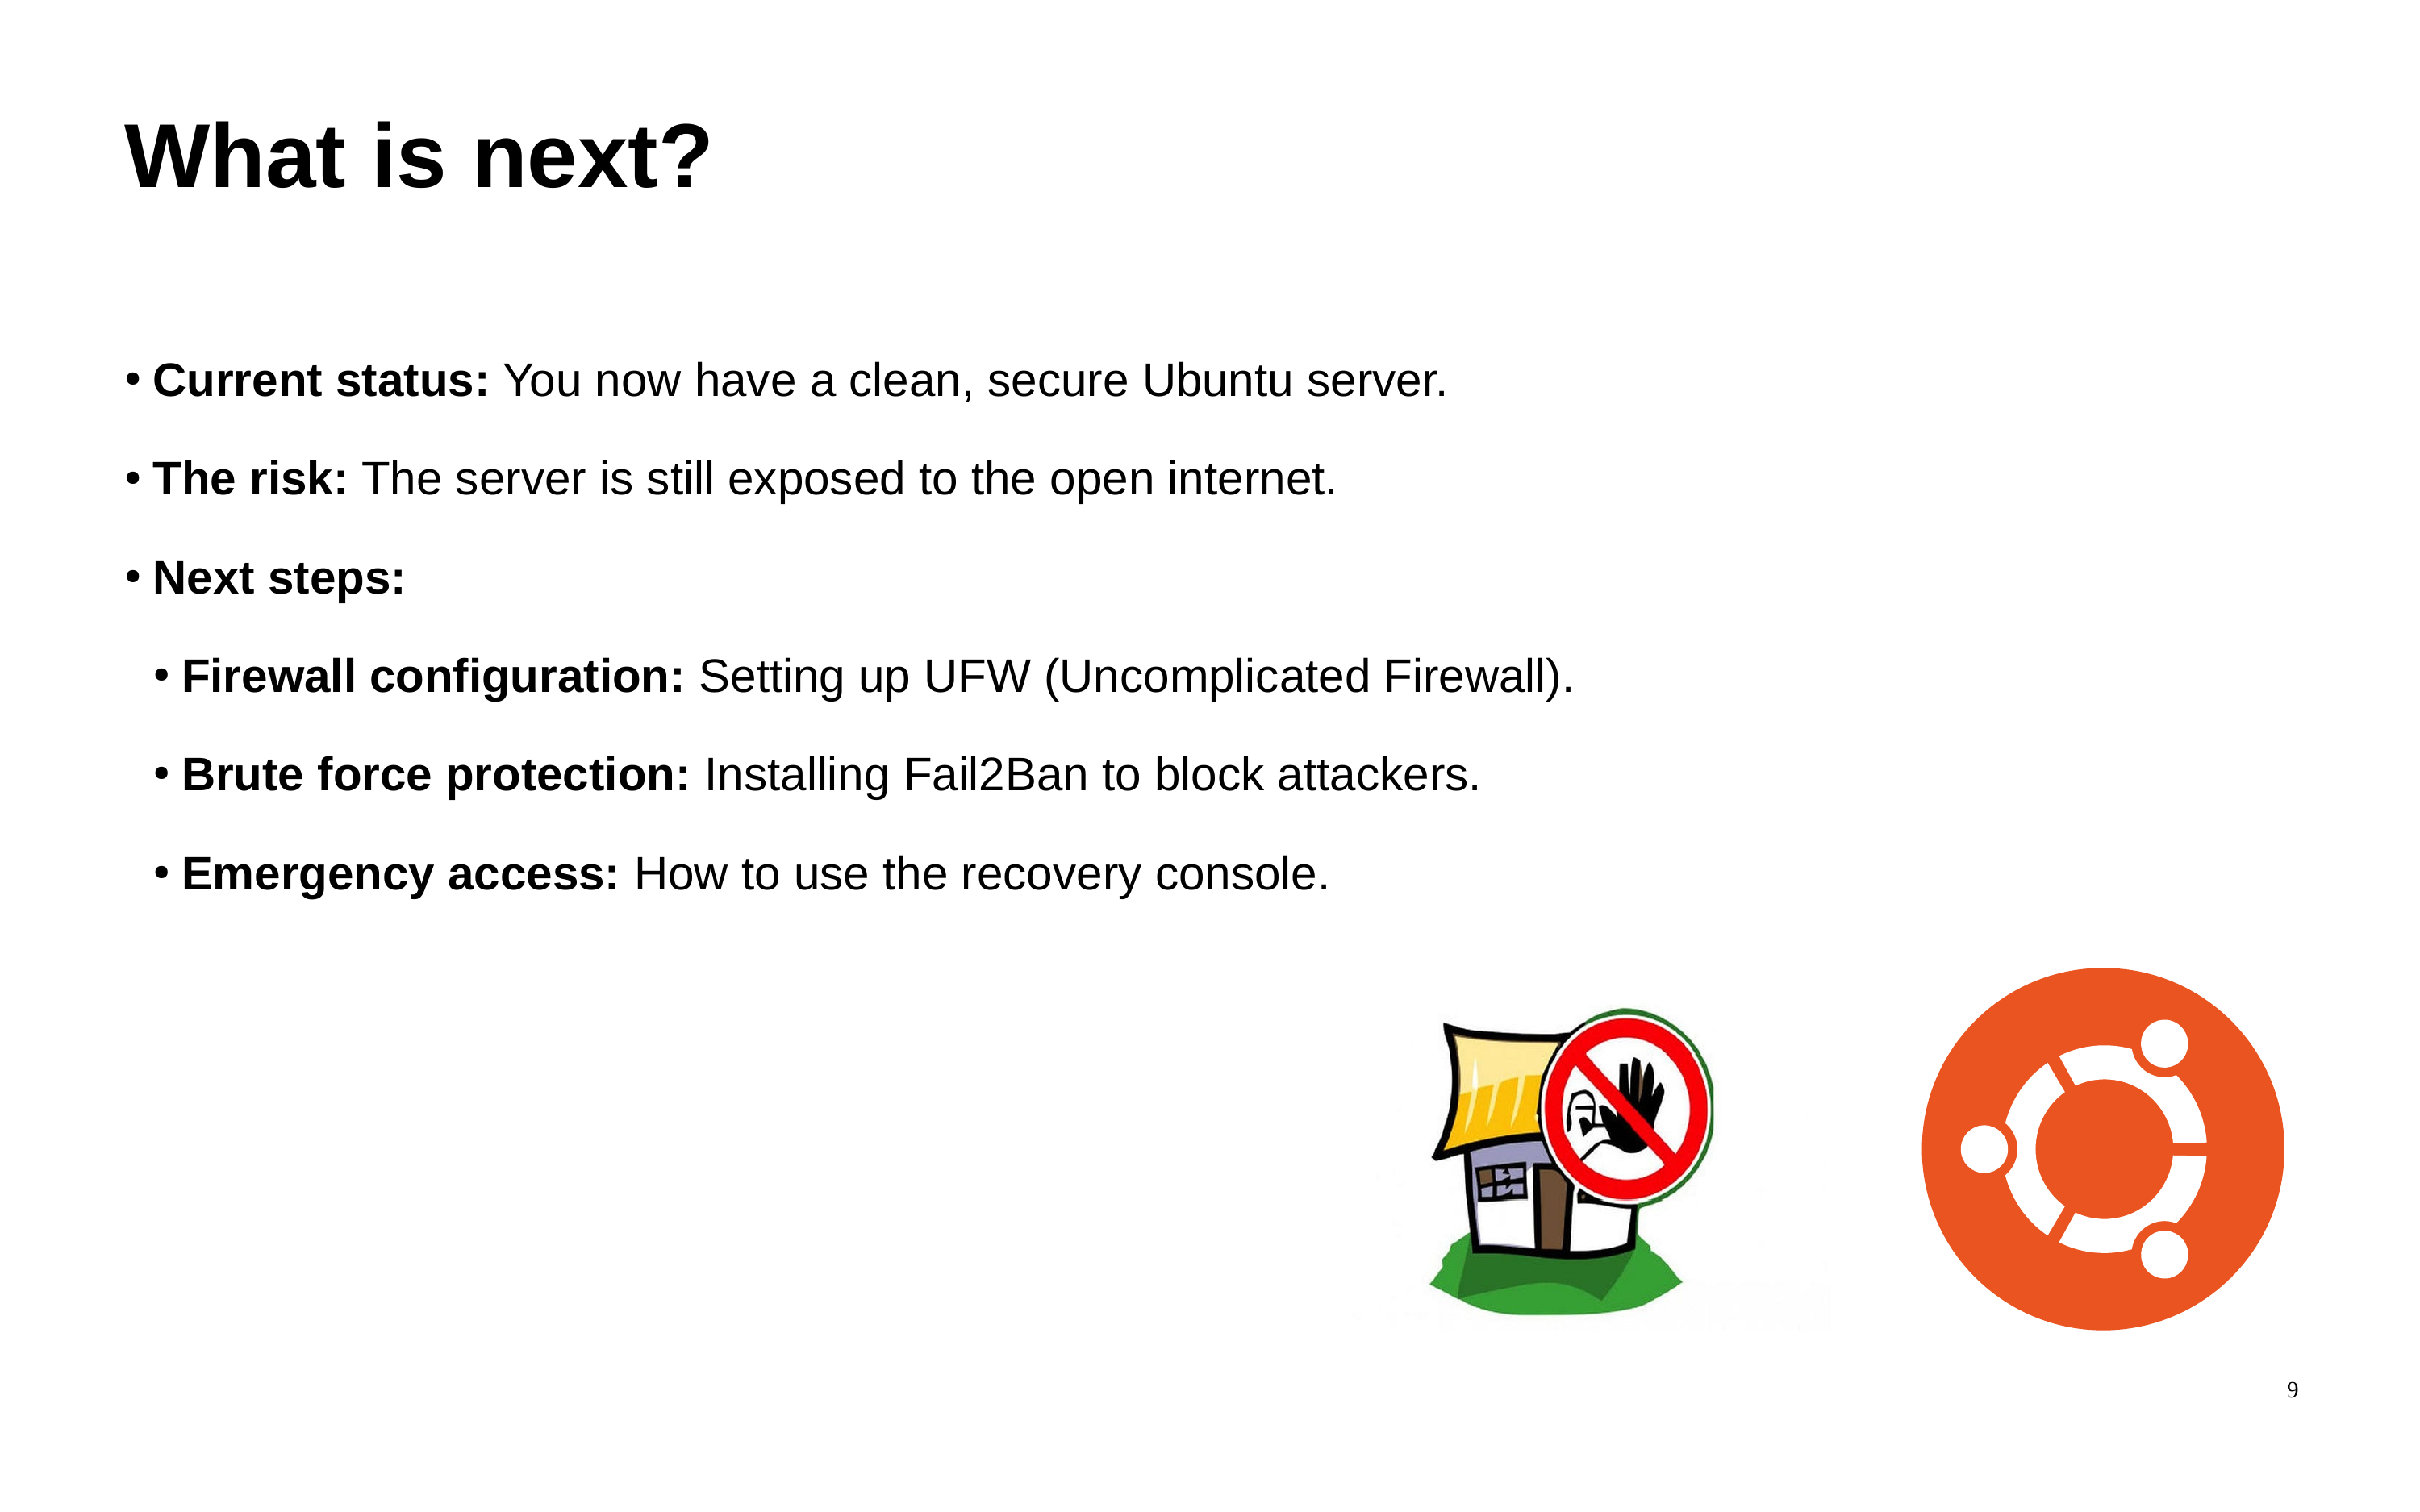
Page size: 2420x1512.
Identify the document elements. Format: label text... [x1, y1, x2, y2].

picture [1921, 968, 2285, 1331]
text_box Current status: You now have a clean, secure Ubuntu server. The risk: The server is still exposed to the open internet. Next steps: Firewall configuration: Setting up UFW (Uncomplicated Firewall). Brute force protection: Installing Fail2Ban to block attackers. Emergency access: How to use the recovery console. [112, 322, 2027, 1103]
picture [1339, 958, 1841, 1331]
text_box What is next? [112, 61, 2173, 251]
